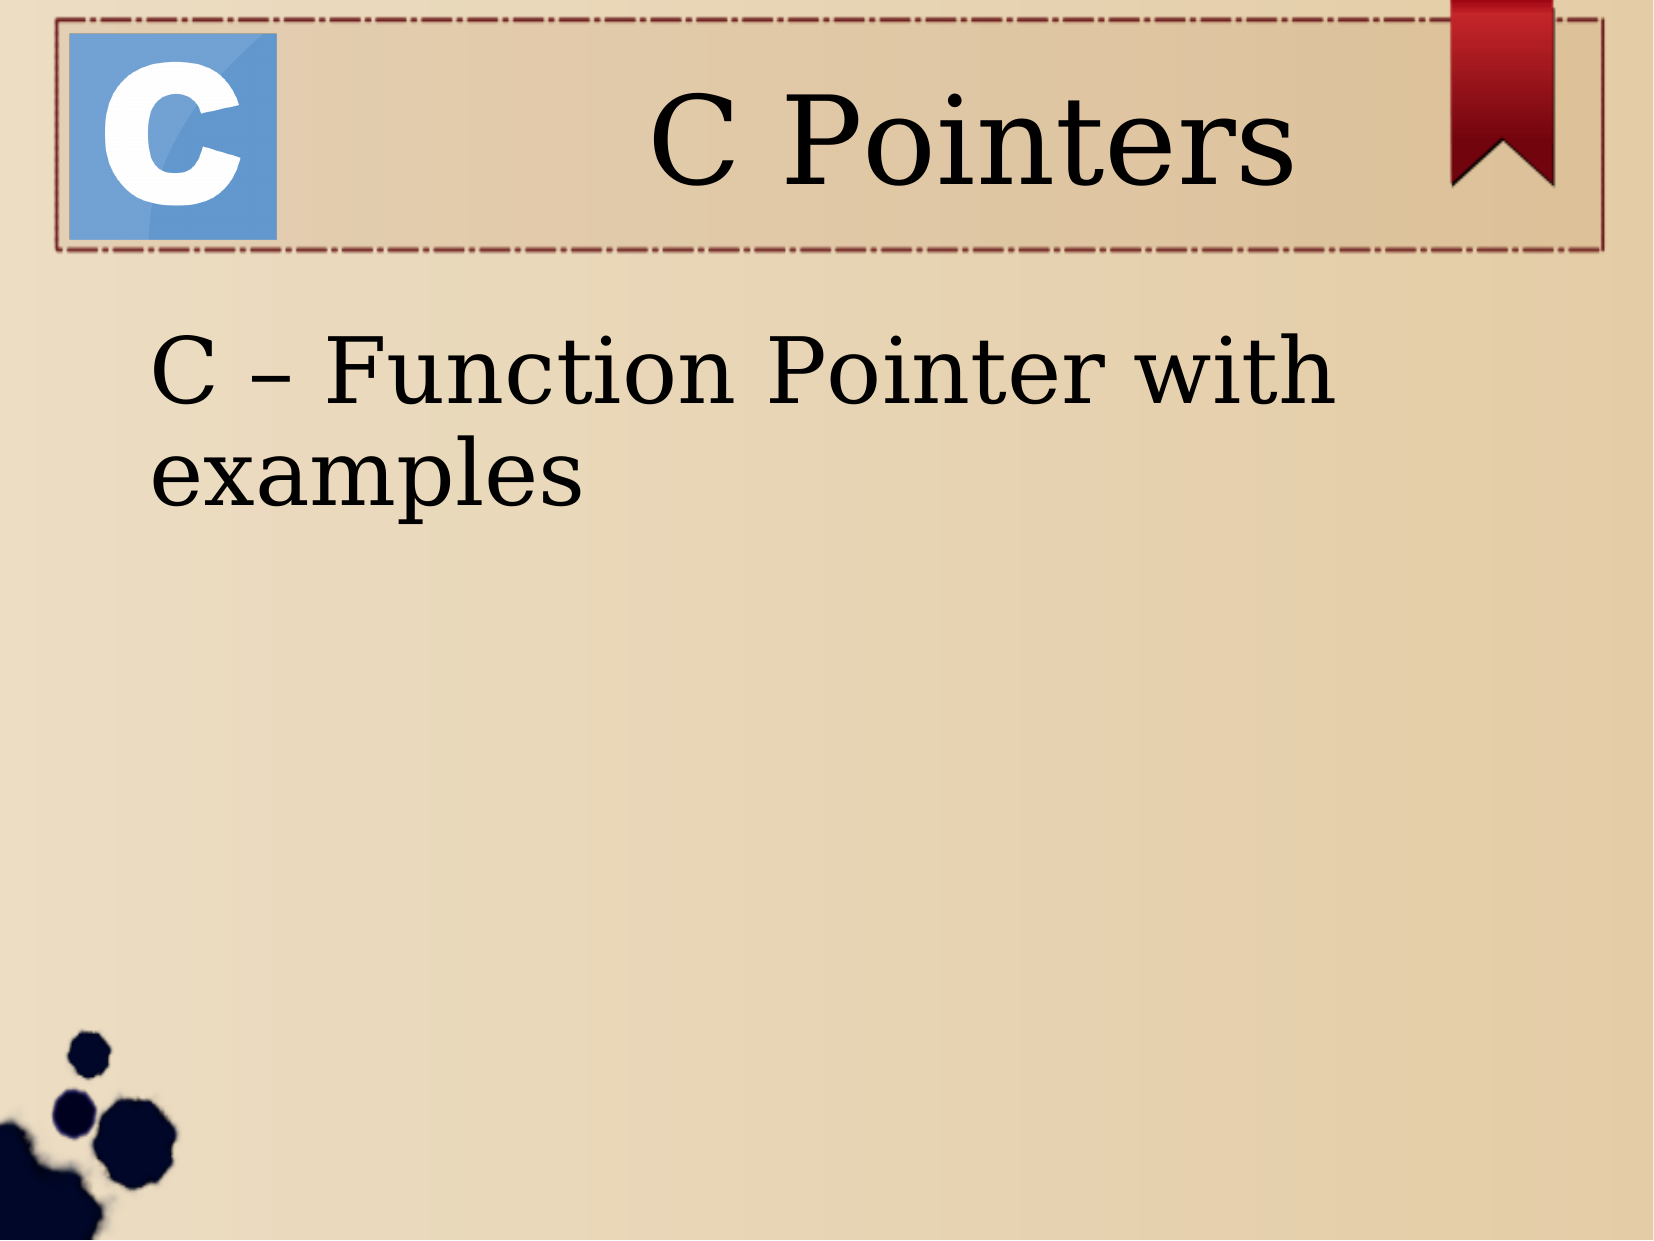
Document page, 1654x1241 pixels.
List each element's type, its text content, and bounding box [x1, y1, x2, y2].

picture [0, 0, 1654, 1240]
text_box C – Function Pointer with examples [134, 313, 1545, 451]
title C Pointers [495, 47, 1413, 229]
